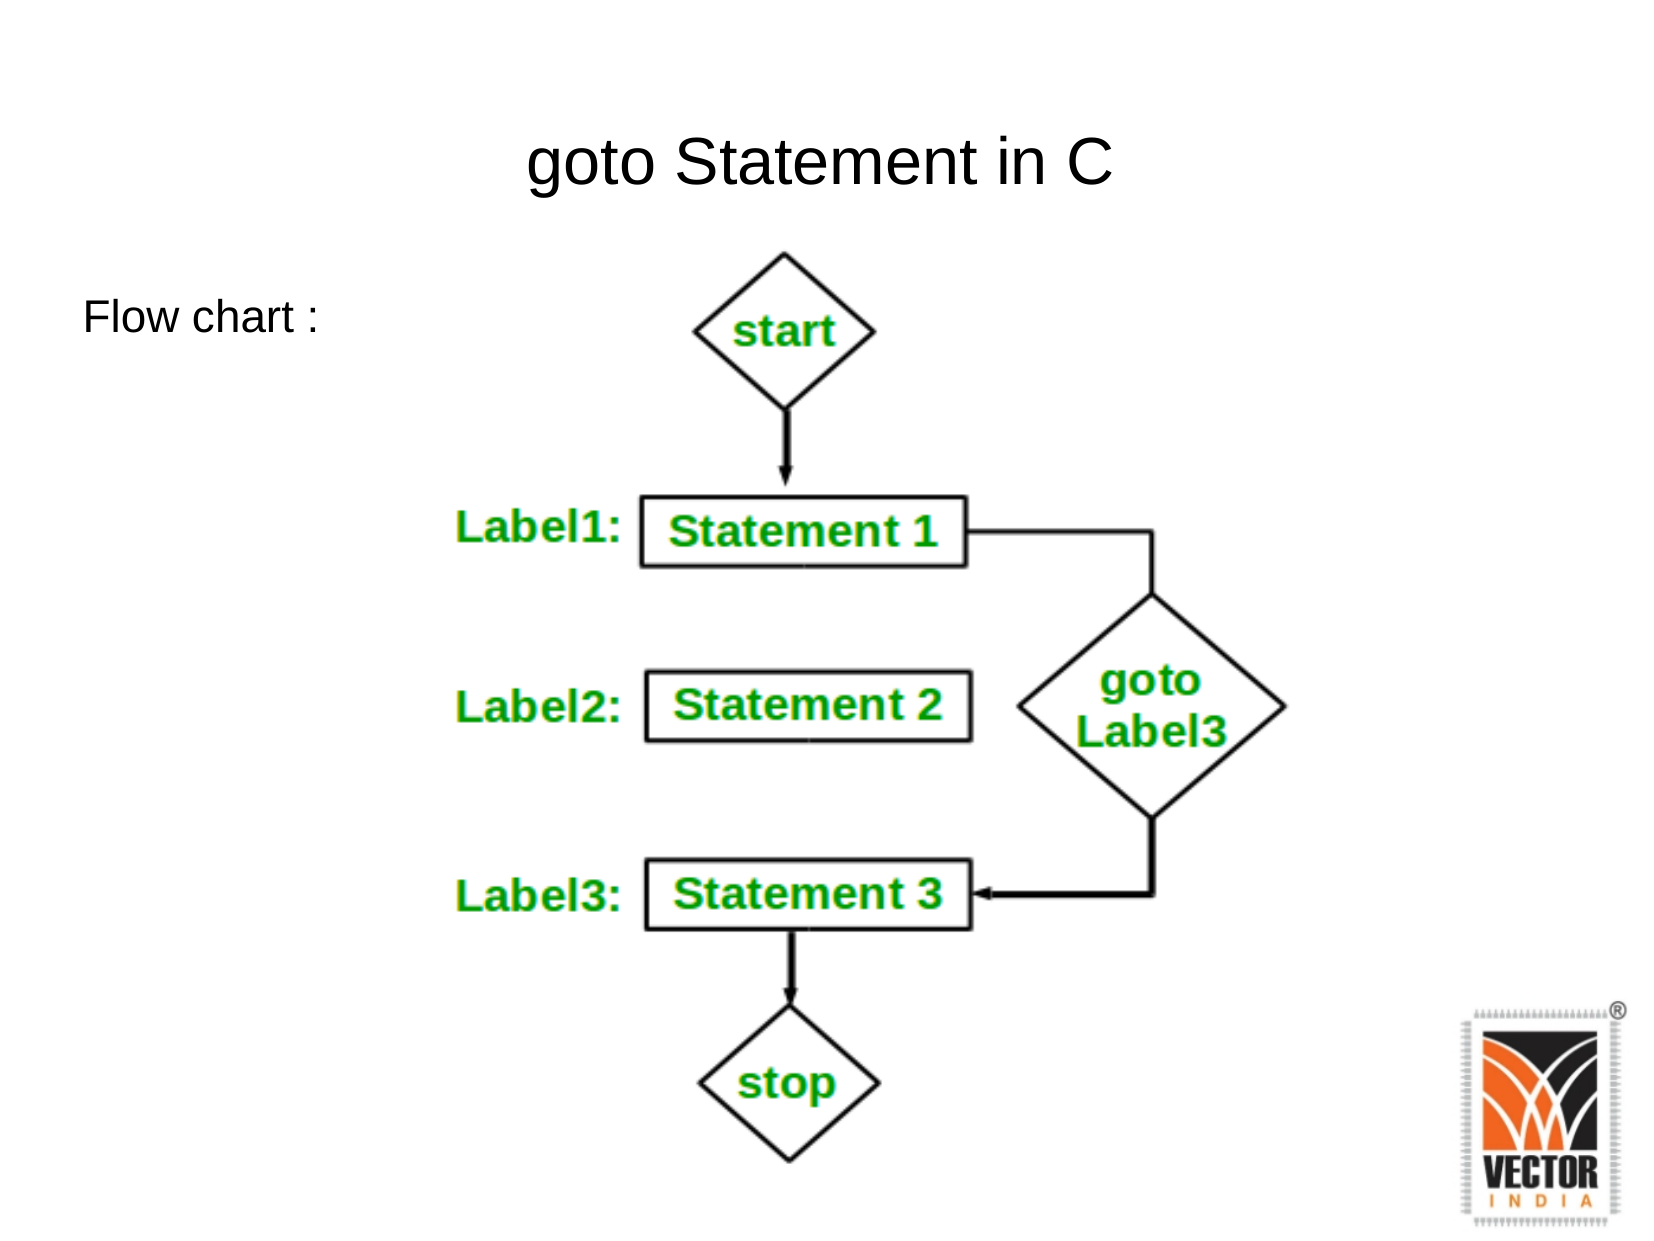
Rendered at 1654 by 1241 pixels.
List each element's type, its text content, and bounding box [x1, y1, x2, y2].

subtitle Flow chart : [82, 45, 1571, 1241]
picture [420, 223, 1306, 1201]
picture [1432, 996, 1654, 1237]
